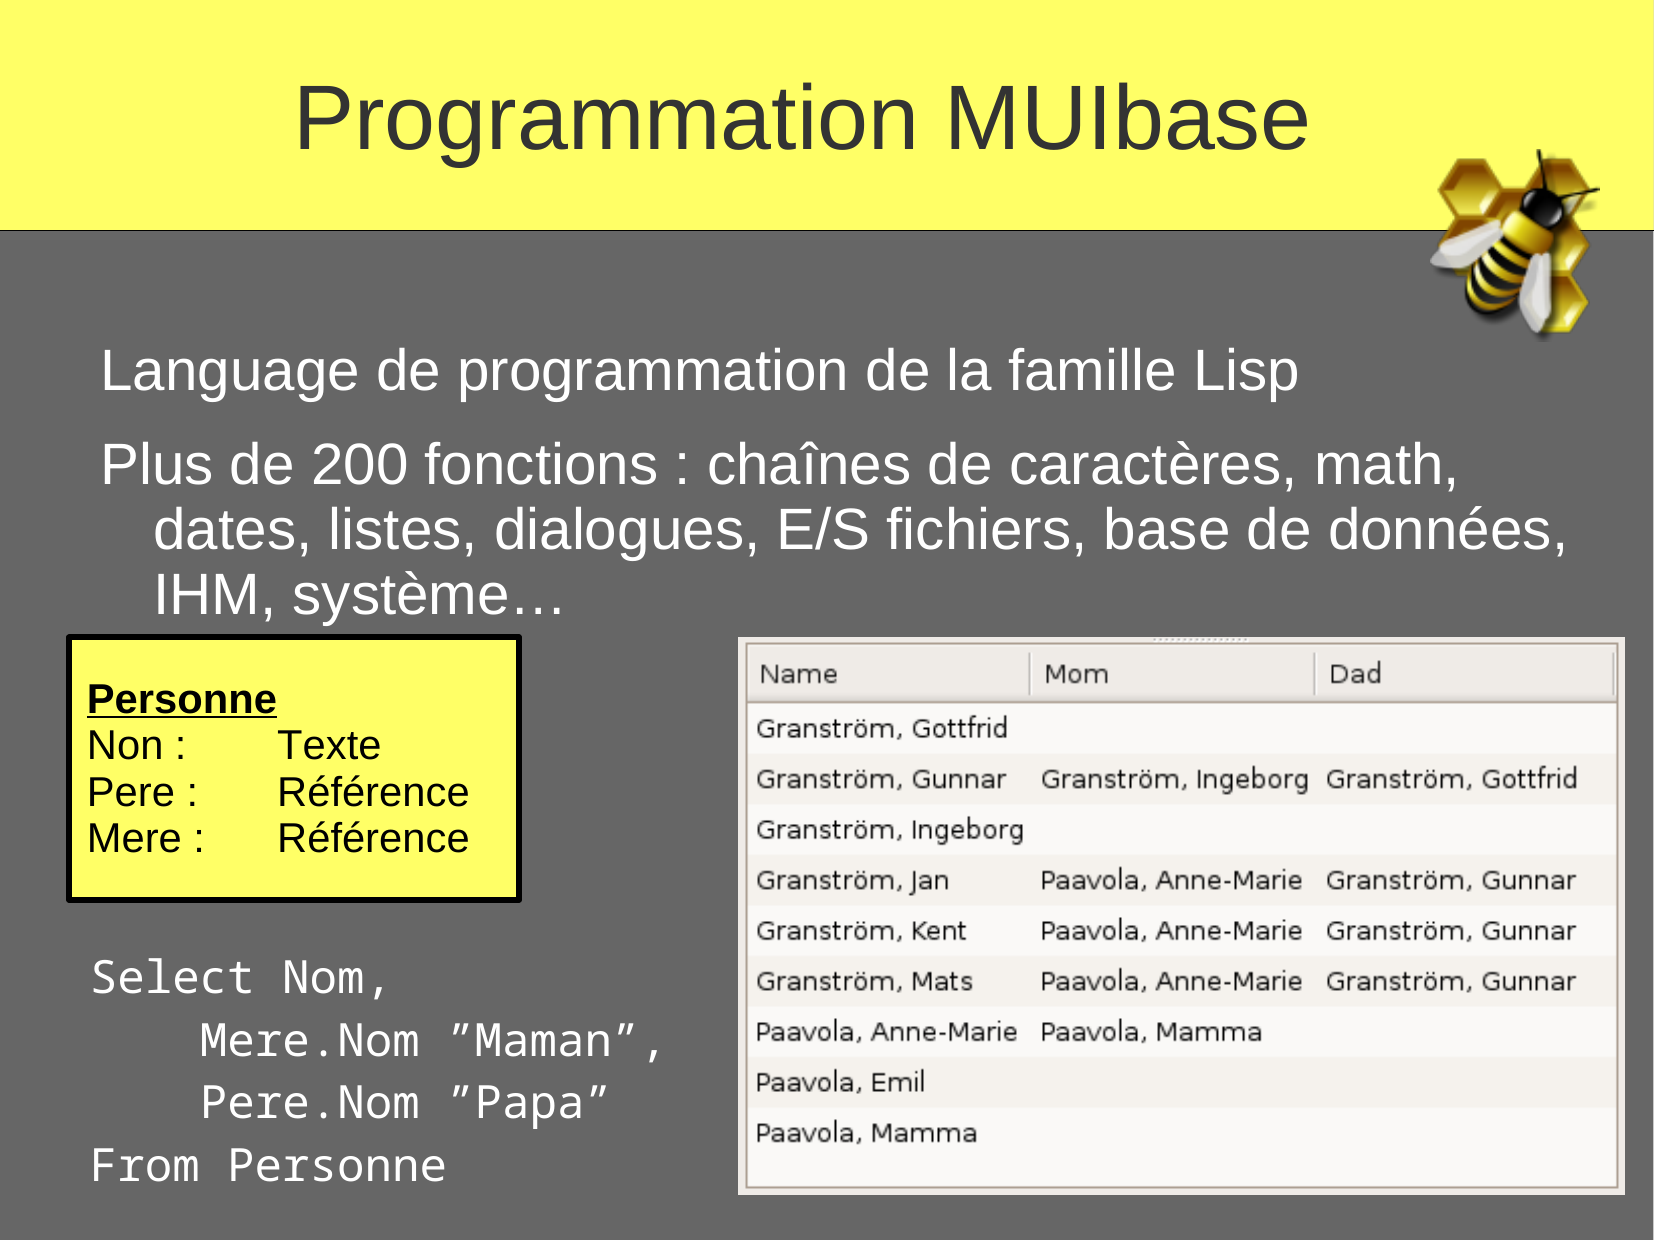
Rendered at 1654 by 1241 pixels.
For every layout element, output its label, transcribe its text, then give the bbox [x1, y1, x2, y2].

text_box Select Nom, Mere.Nom ”Maman”, Pere.Nom ”Papa” From Personne [75, 937, 738, 1166]
list Language de programmation de la famille Lisp Plus de 200 fonctions : chaînes de caractères, math, dates, listes, dialogues, E/S fichiers, base de données, IHM, système… [82, 337, 1571, 937]
text_box Personne Non : Texte Pere : Référence Mere : Référence [69, 637, 520, 900]
picture [1430, 149, 1600, 342]
picture [738, 637, 1625, 1195]
title Programmation MUIbase [59, 13, 1548, 222]
